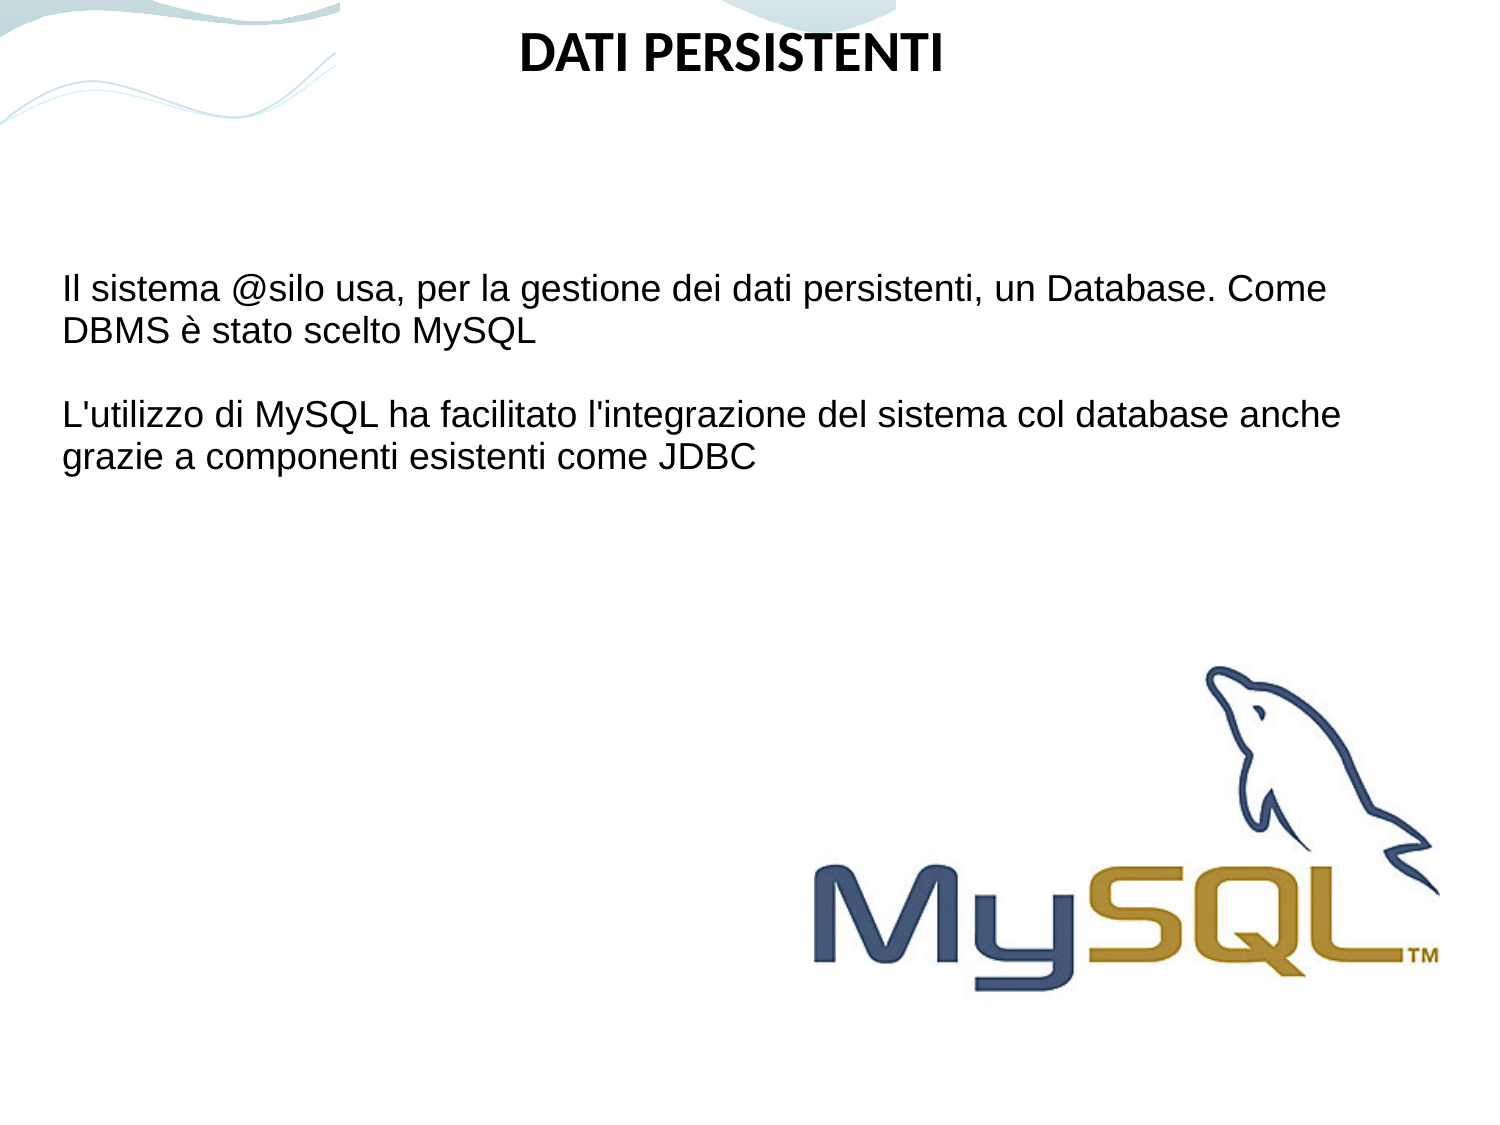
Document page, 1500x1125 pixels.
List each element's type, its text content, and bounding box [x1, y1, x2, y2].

picture [814, 665, 1440, 1028]
text_box Il sistema @silo usa, per la gestione dei dati persistenti, un Database. Come DBMS è stato scelto MySQL L'utilizzo di MySQL ha facilitato l'integrazione del sistema col database anche grazie a componenti esistenti come JDBC [47, 259, 1441, 485]
text_box DATI PERSISTENTI [23, 20, 1441, 107]
